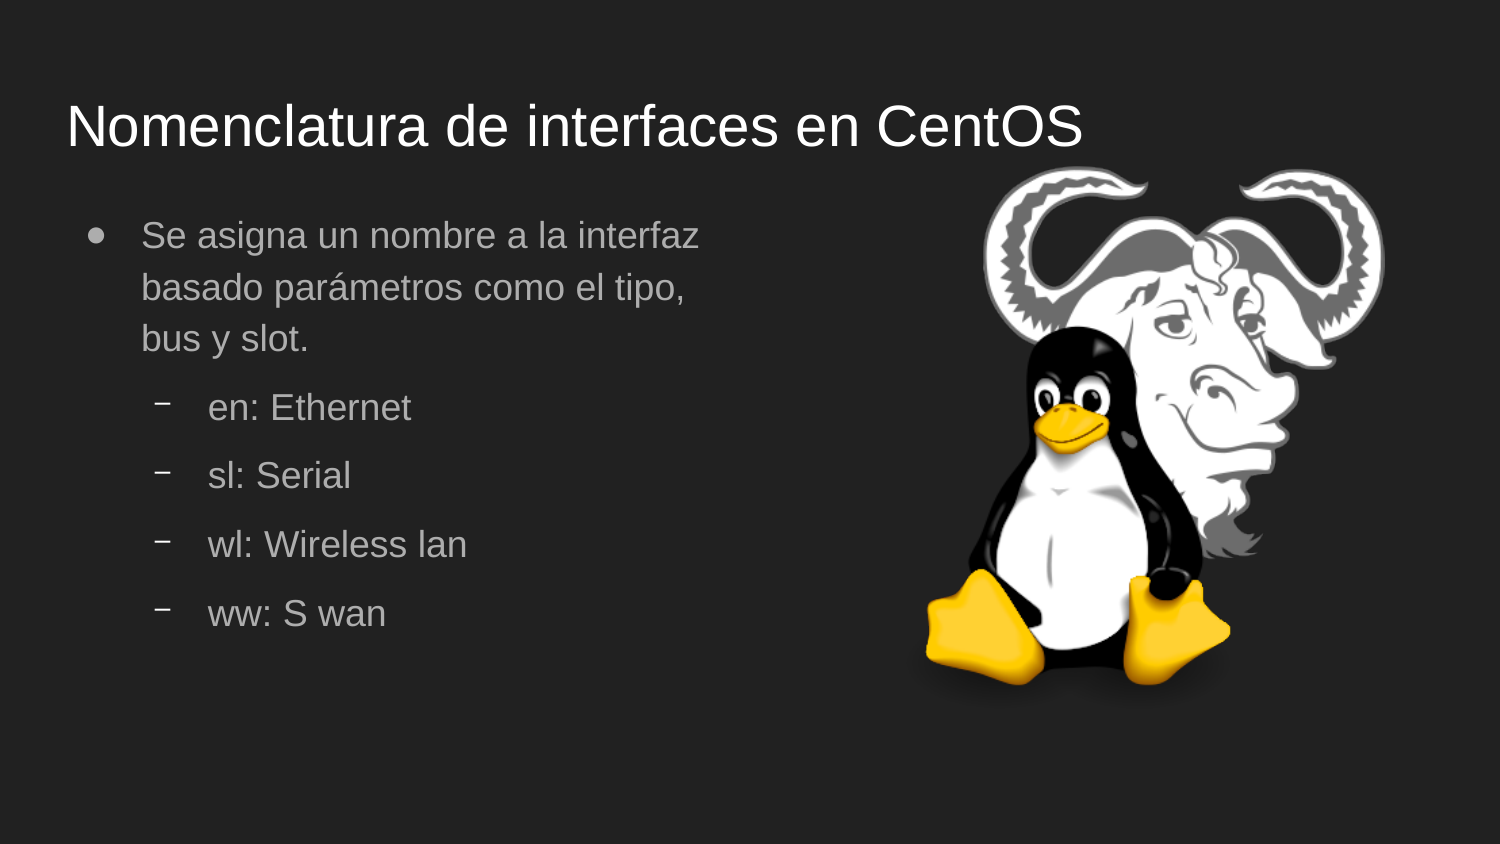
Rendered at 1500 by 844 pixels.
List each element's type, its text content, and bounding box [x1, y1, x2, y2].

picture [906, 166, 1385, 710]
list Se asigna un nombre a la interfaz basado parámetros como el tipo, bus y slot. en: Ethernet sl: Serial wl: Wireless lan ww: S wan [51, 189, 750, 750]
title Nomenclatura de interfaces en CentOS [51, 72, 1449, 167]
